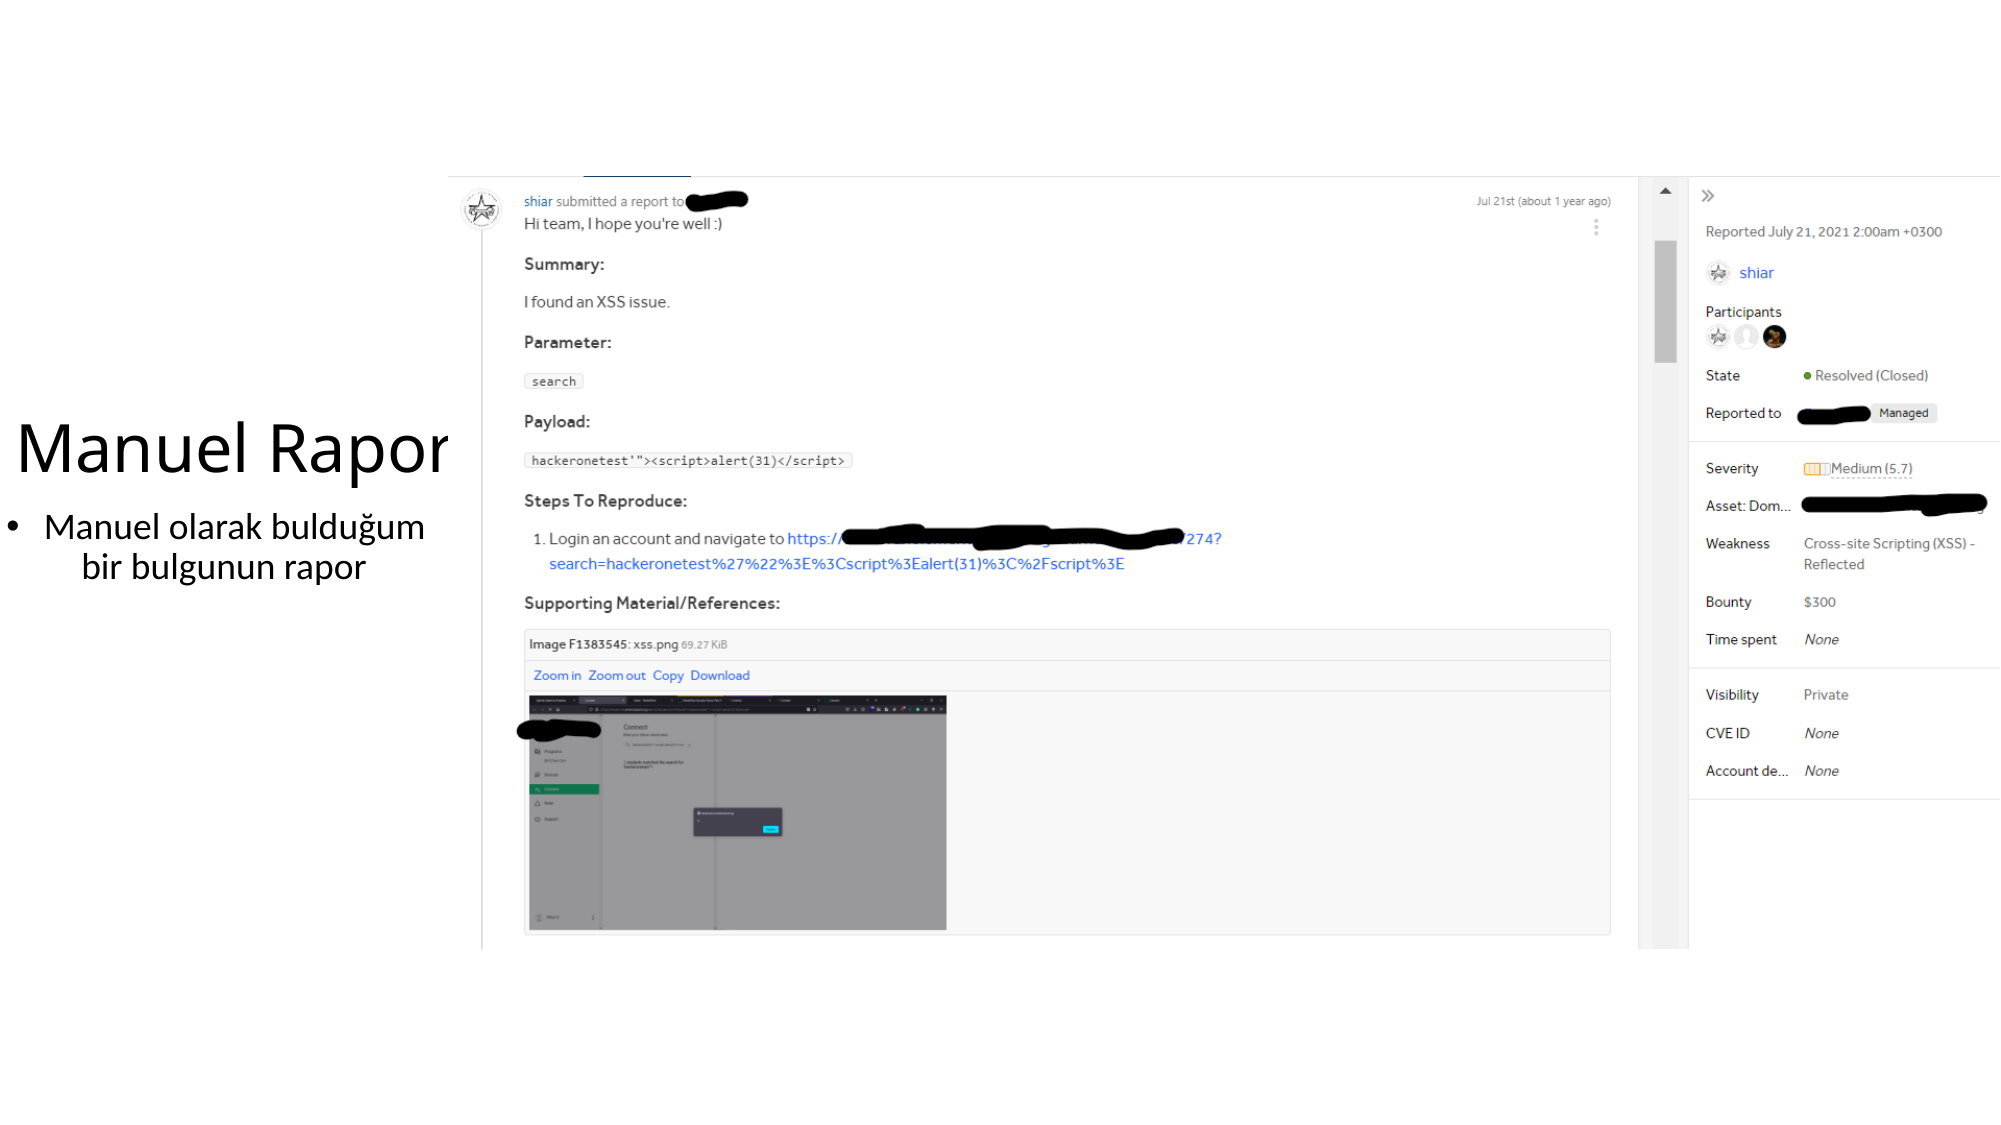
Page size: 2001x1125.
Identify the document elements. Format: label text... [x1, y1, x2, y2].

title Manuel Rapor 2 [0, 232, 448, 495]
list Manuel olarak bulduğum bir bulgunun rapor [0, 499, 458, 1125]
picture [448, 176, 2000, 949]
